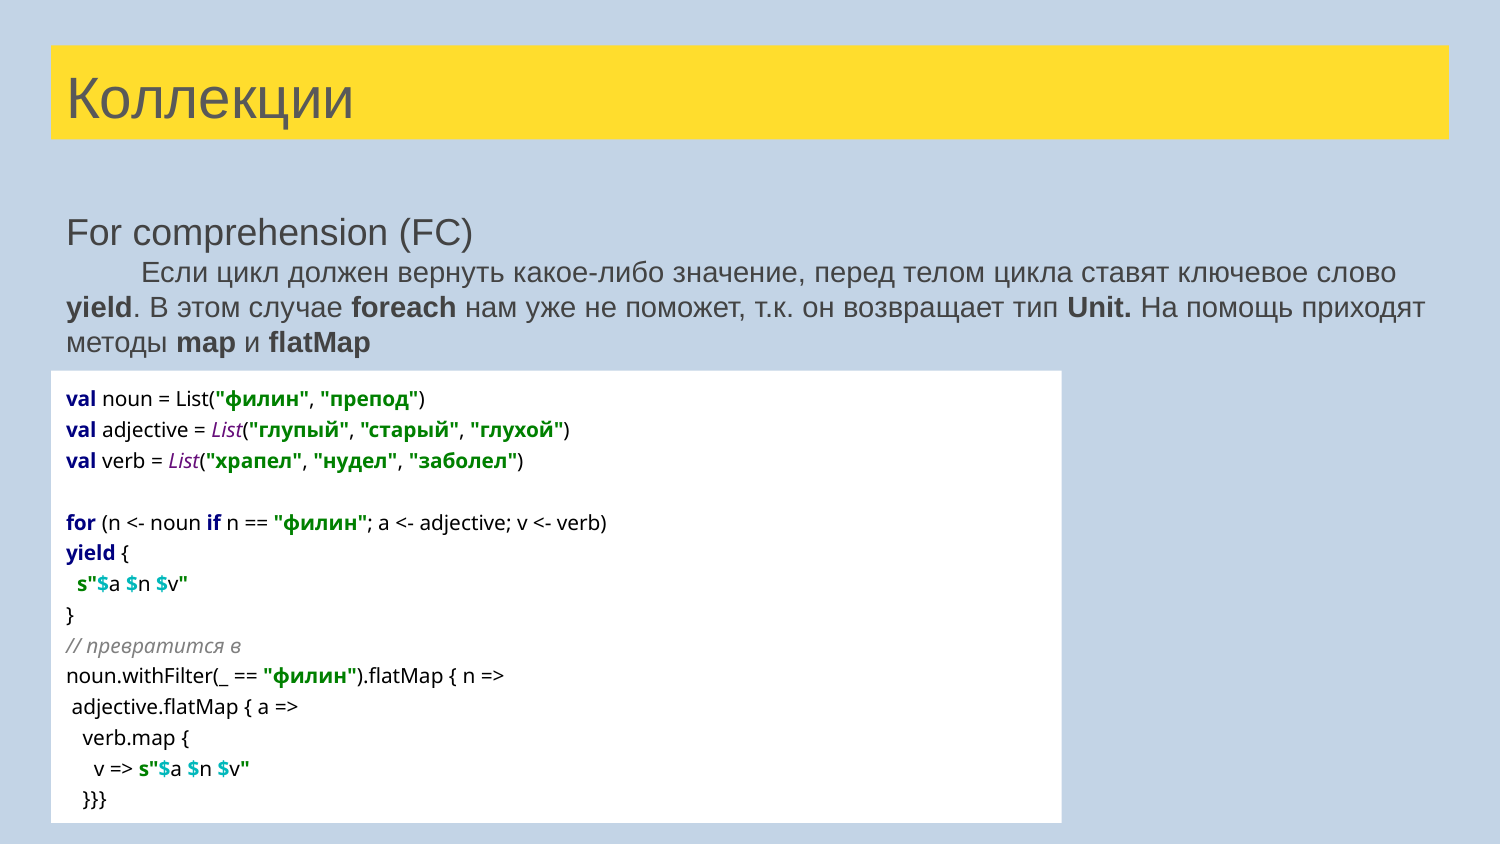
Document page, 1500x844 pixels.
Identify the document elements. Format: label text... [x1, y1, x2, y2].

title Коллекции [51, 45, 1449, 140]
text_box val noun = List("филин", "препод") val adjective = List("глупый", "старый", "глухой") val verb = List("храпел", "нудел", "заболел") for (n <- noun if n == "филин"; a <- adjective; v <- verb) yield { s"$a $n $v" } // превратится в noun.withFilter(_ == "филин").flatMap { n => adjective.flatMap { a => verb.map { v => s"$a $n $v" }}} [51, 370, 1062, 823]
text_box For comprehension (FC) Если цикл должен вернуть какое-либо значение, перед телом цикла ставят ключевое слово yield. В этом случае foreach нам уже не поможет, т.к. он возвращает тип Unit. На помощь приходят методы map и flatMap [51, 193, 1449, 381]
